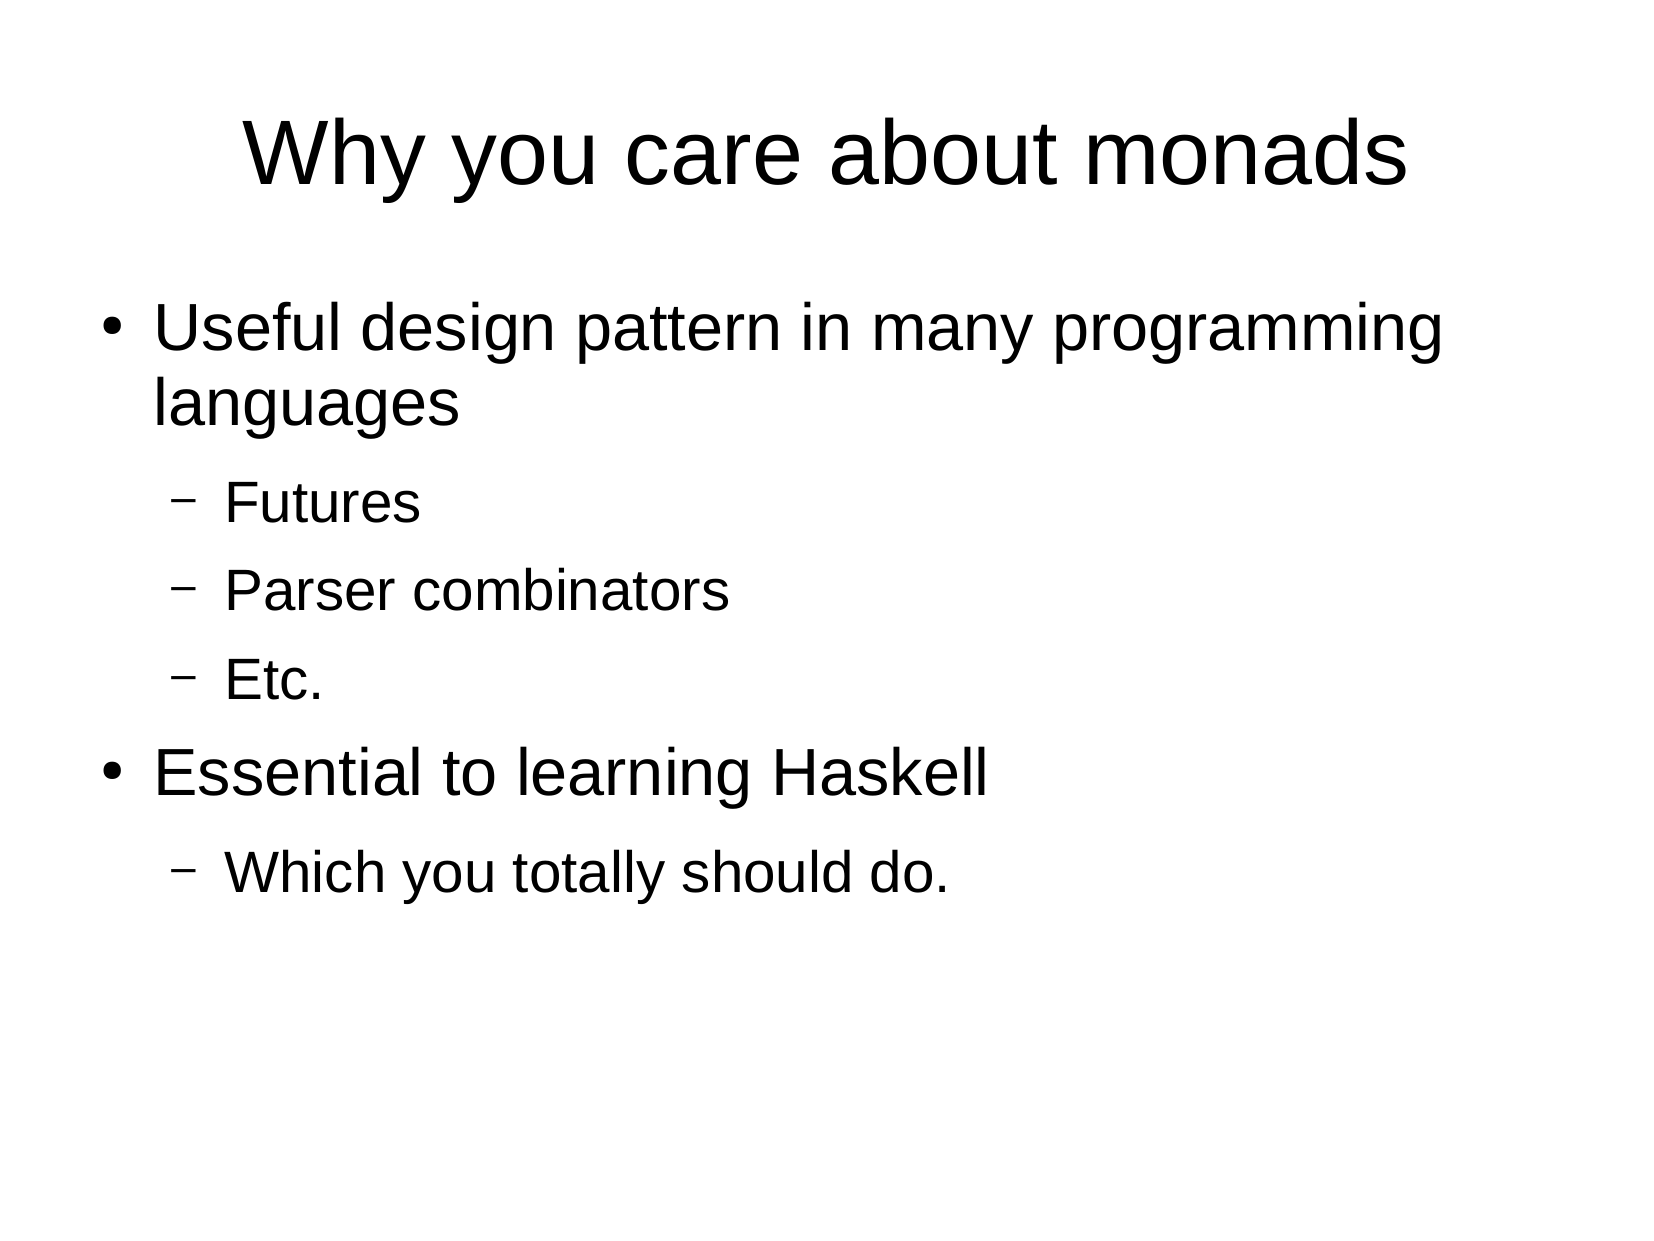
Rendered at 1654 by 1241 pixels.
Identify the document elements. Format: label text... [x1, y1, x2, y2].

title Why you care about monads [82, 49, 1571, 257]
list Useful design pattern in many programming languages Futures Parser combinators Etc. Essential to learning Haskell Which you totally should do. [82, 290, 1571, 1010]
